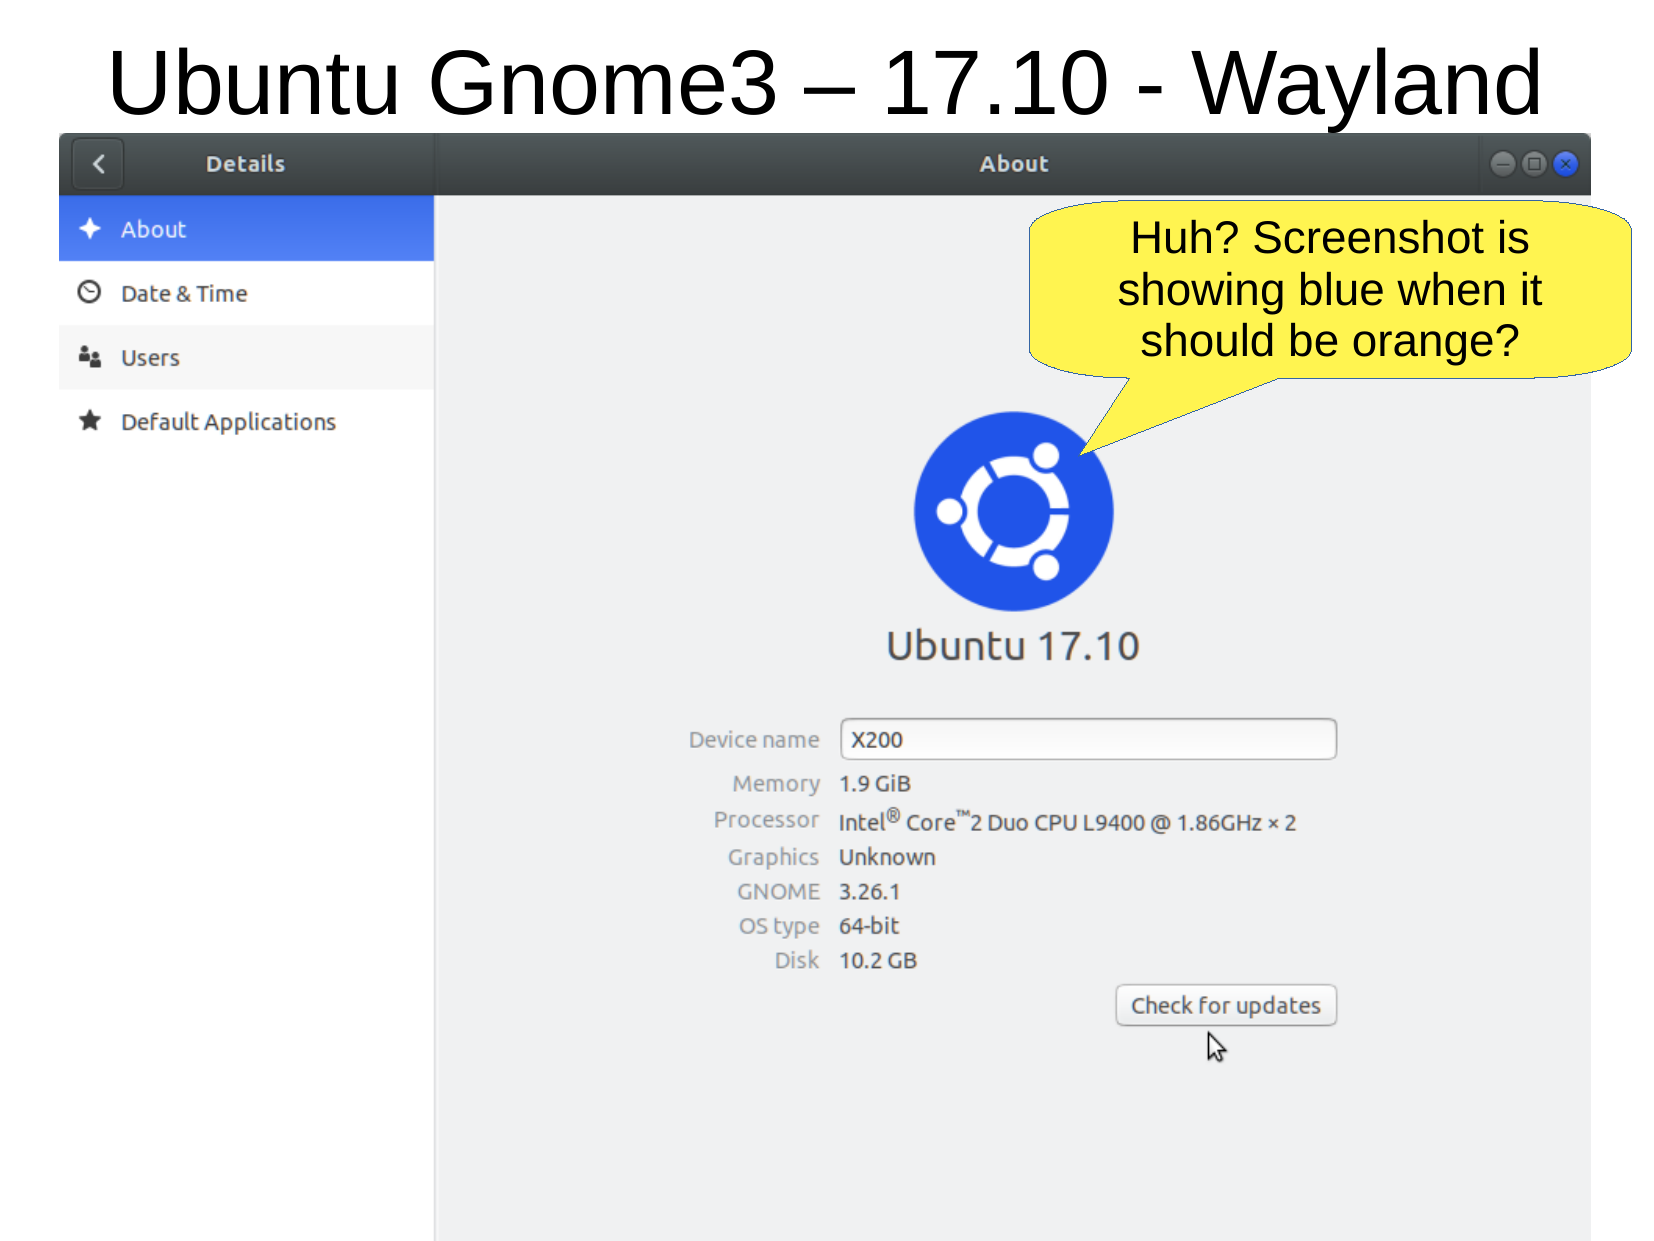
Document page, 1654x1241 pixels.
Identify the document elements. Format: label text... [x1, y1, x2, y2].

picture [59, 133, 1591, 1241]
text_box Huh? Screenshot is showing blue when it should be orange? [1029, 200, 1632, 457]
title Ubuntu Gnome3 – 17.10 - Wayland [82, 31, 1571, 130]
